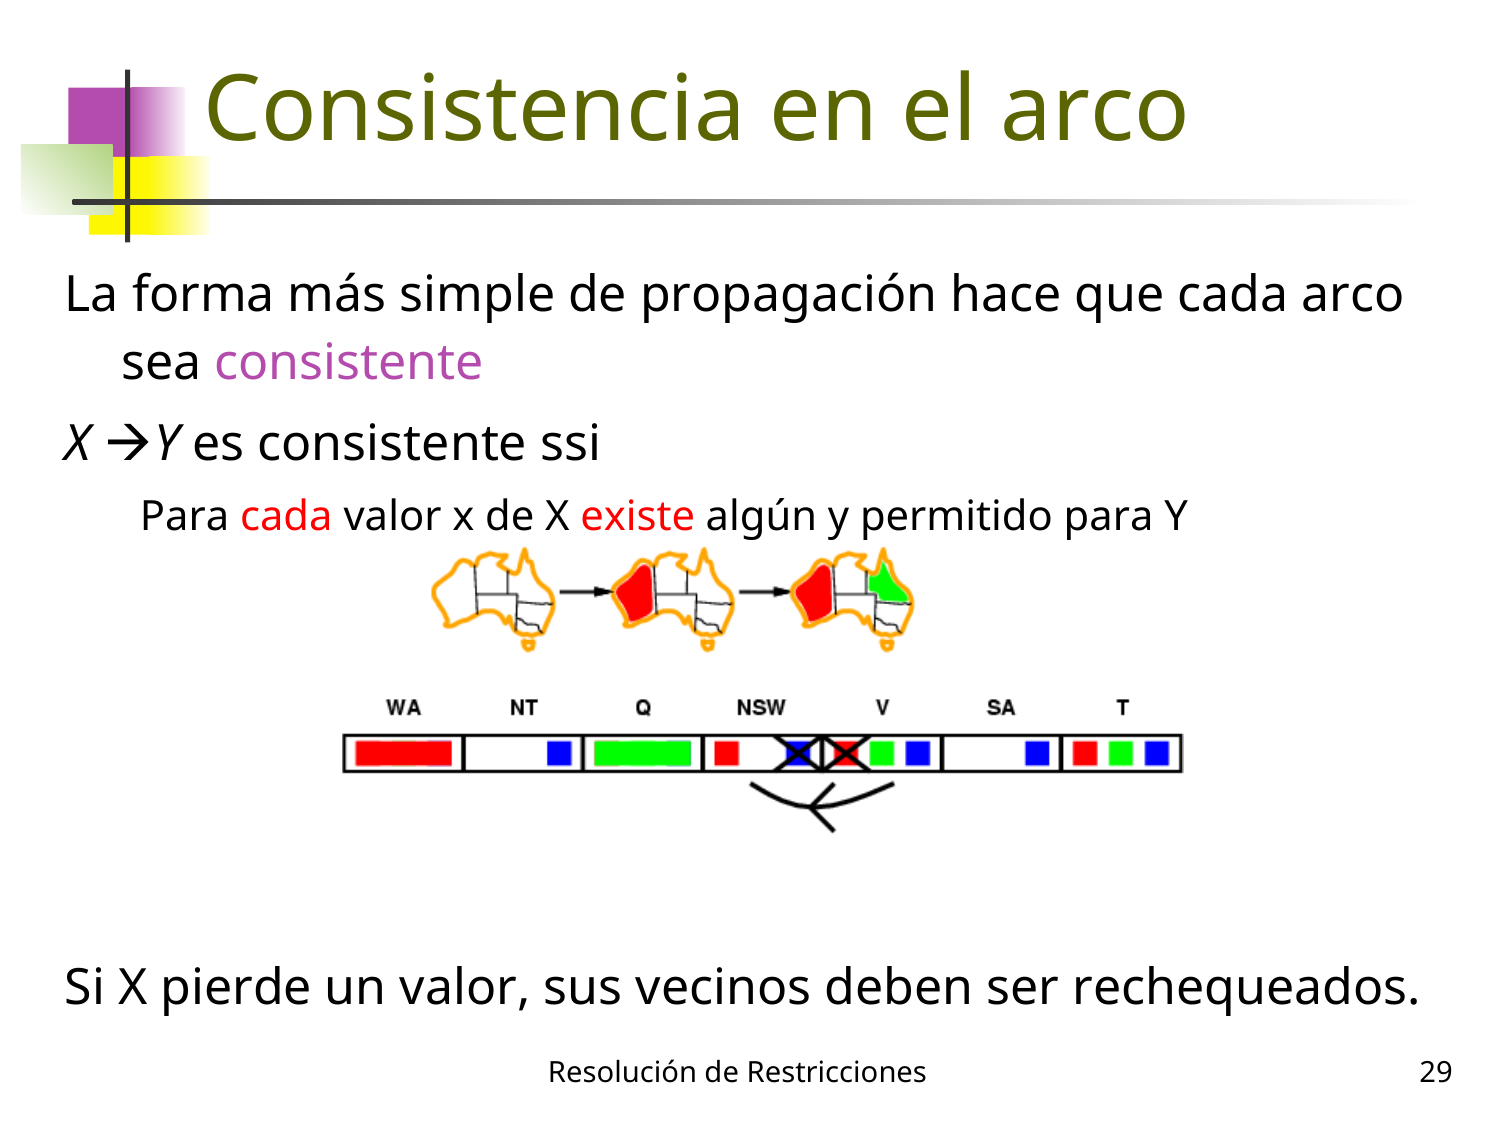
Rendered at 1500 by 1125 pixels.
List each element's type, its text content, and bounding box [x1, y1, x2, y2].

list La forma más simple de propagación hace que cada arco sea consistente X Y es consistente ssi Para cada valor x de X existe algún y permitido para Y Si X pierde un valor, sus vecinos deben ser rechequeados. [50, 249, 1469, 1007]
title Consistencia en el arco [188, 35, 1468, 175]
picture [341, 546, 1184, 836]
